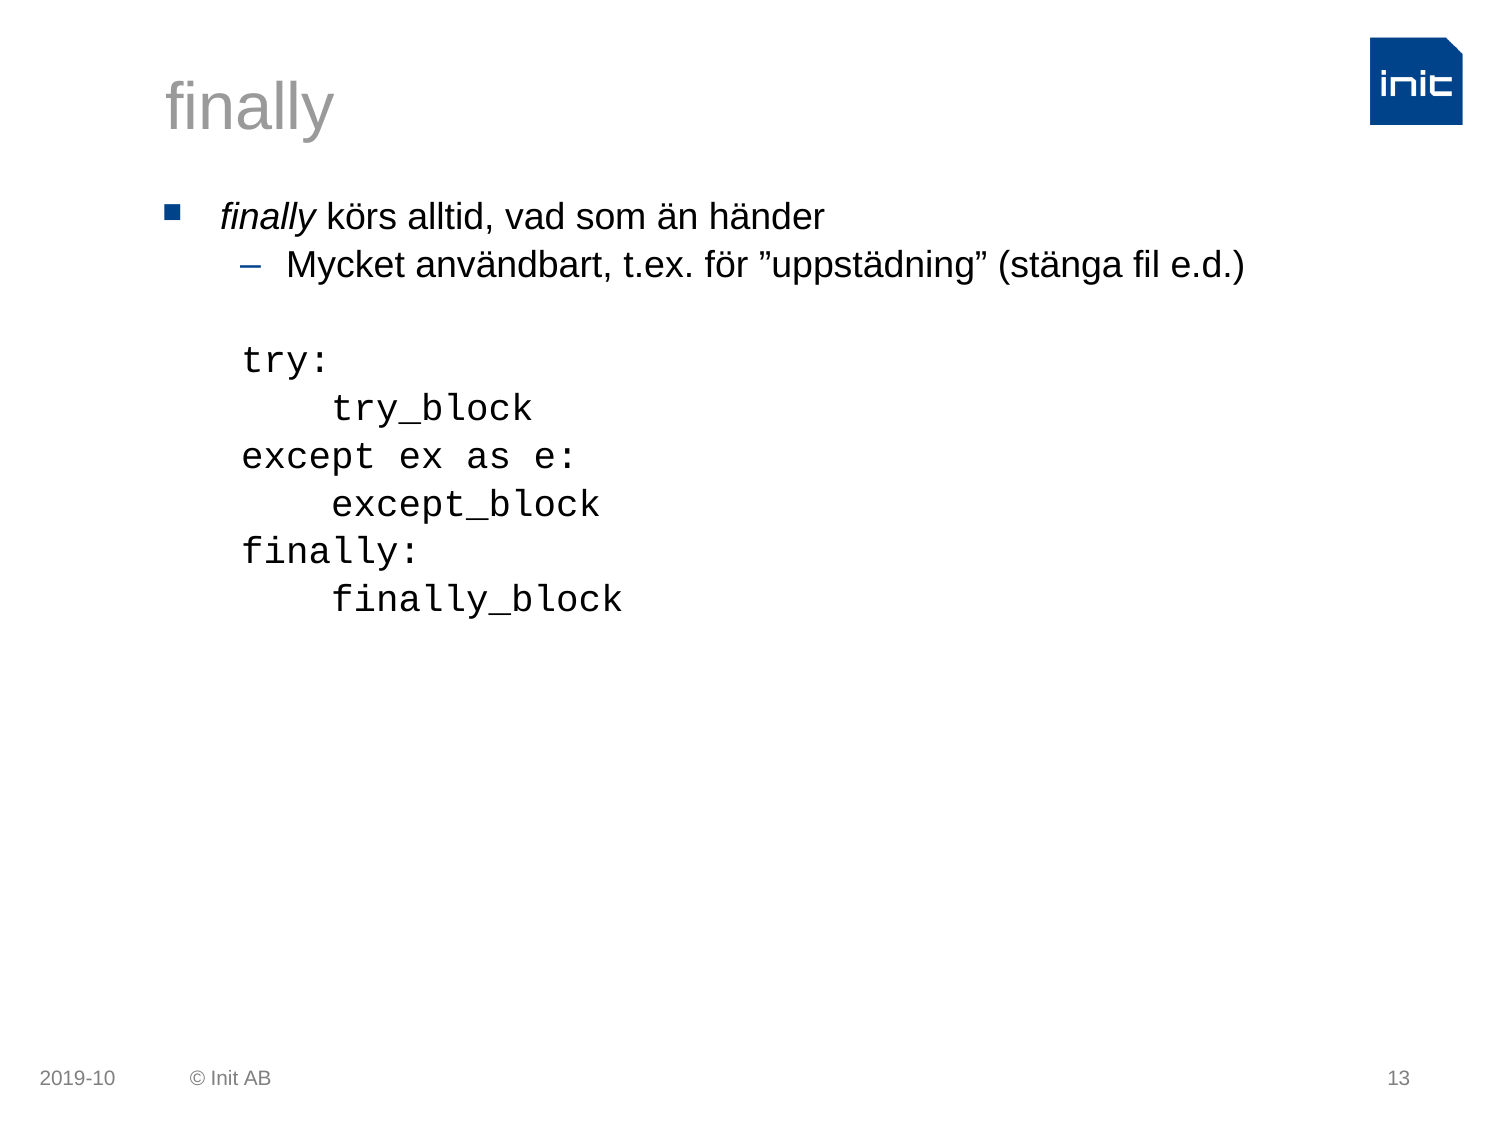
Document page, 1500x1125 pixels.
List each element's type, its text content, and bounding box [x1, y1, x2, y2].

text_box finally körs alltid, vad som än händer Mycket användbart, t.ex. för ”uppstädning” (stänga fil e.d.) try: try_block except ex as e: except_block finally: finally_block [150, 189, 1351, 1007]
text_box © Init AB [174, 1037, 1326, 1098]
text_box <nummer> [1350, 1037, 1426, 1098]
picture [1370, 37, 1463, 125]
text_box 2019-10 [24, 1037, 151, 1098]
text_box finally [150, 0, 1351, 151]
